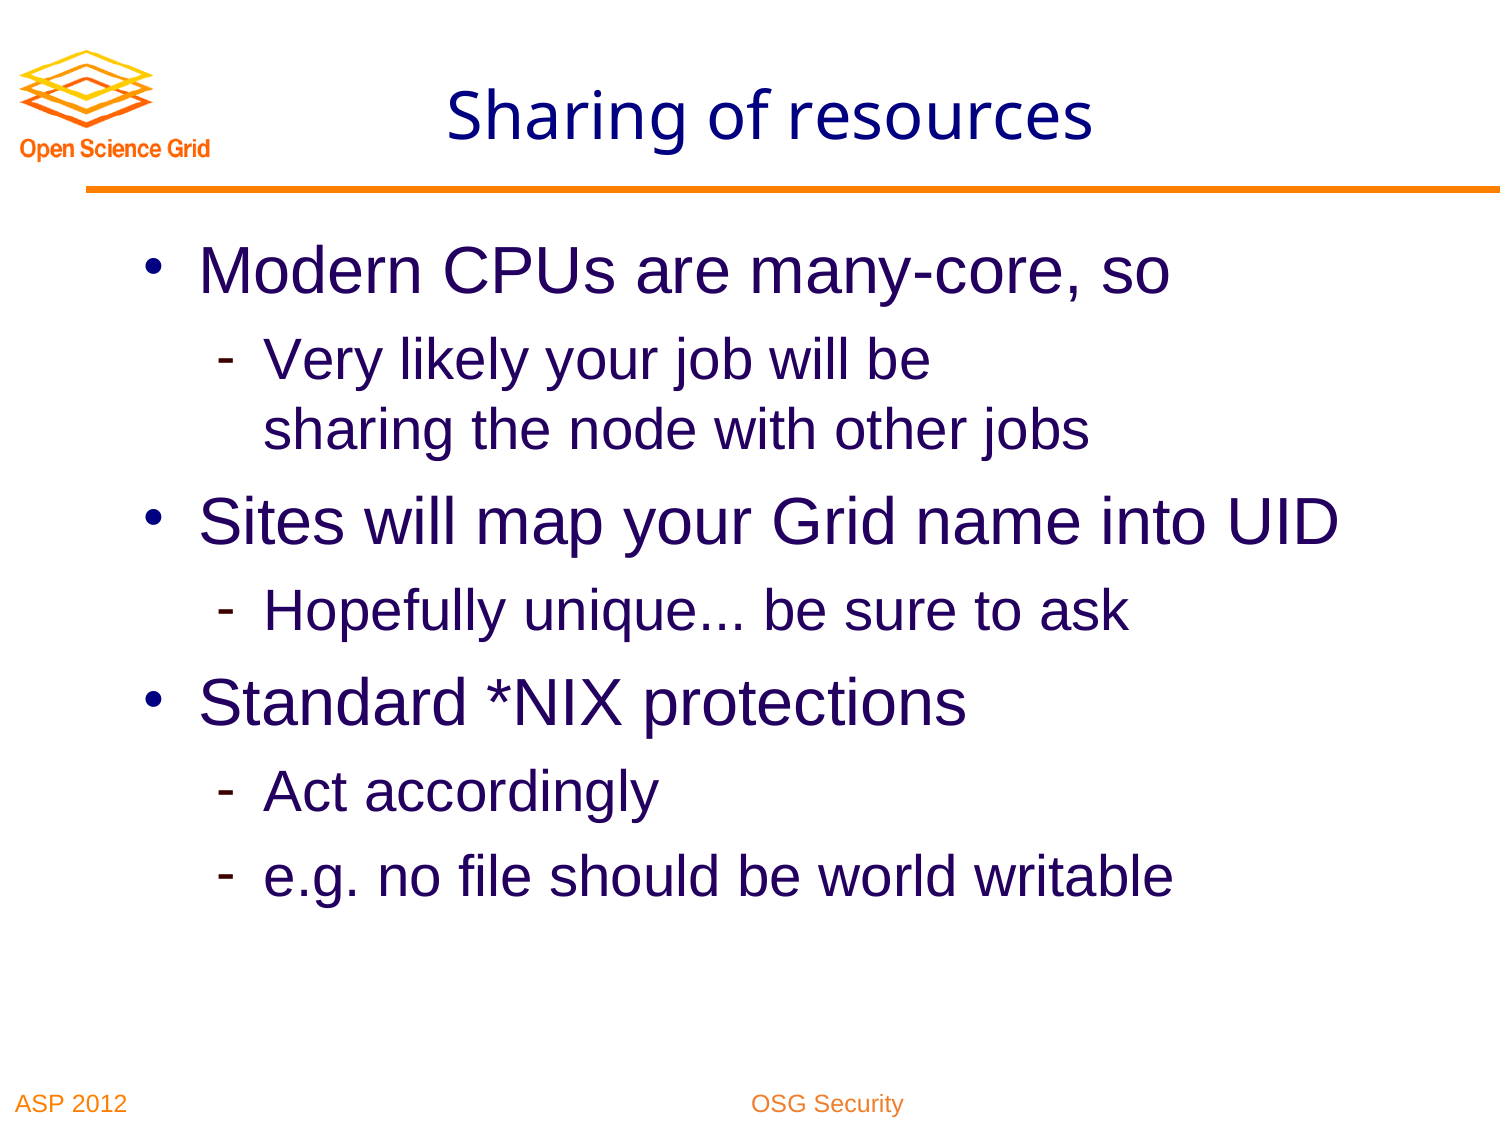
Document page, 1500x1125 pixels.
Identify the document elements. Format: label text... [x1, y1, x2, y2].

title Sharing of resources [201, 18, 1342, 207]
picture [0, 27, 201, 179]
list Modern CPUs are many-core, so Very likely your job will be sharing the node with other jobs Sites will map your Grid name into UID Hopefully unique... be sure to ask Standard *NIX protections Act accordingly e.g. no file should be world writable [127, 218, 1403, 962]
